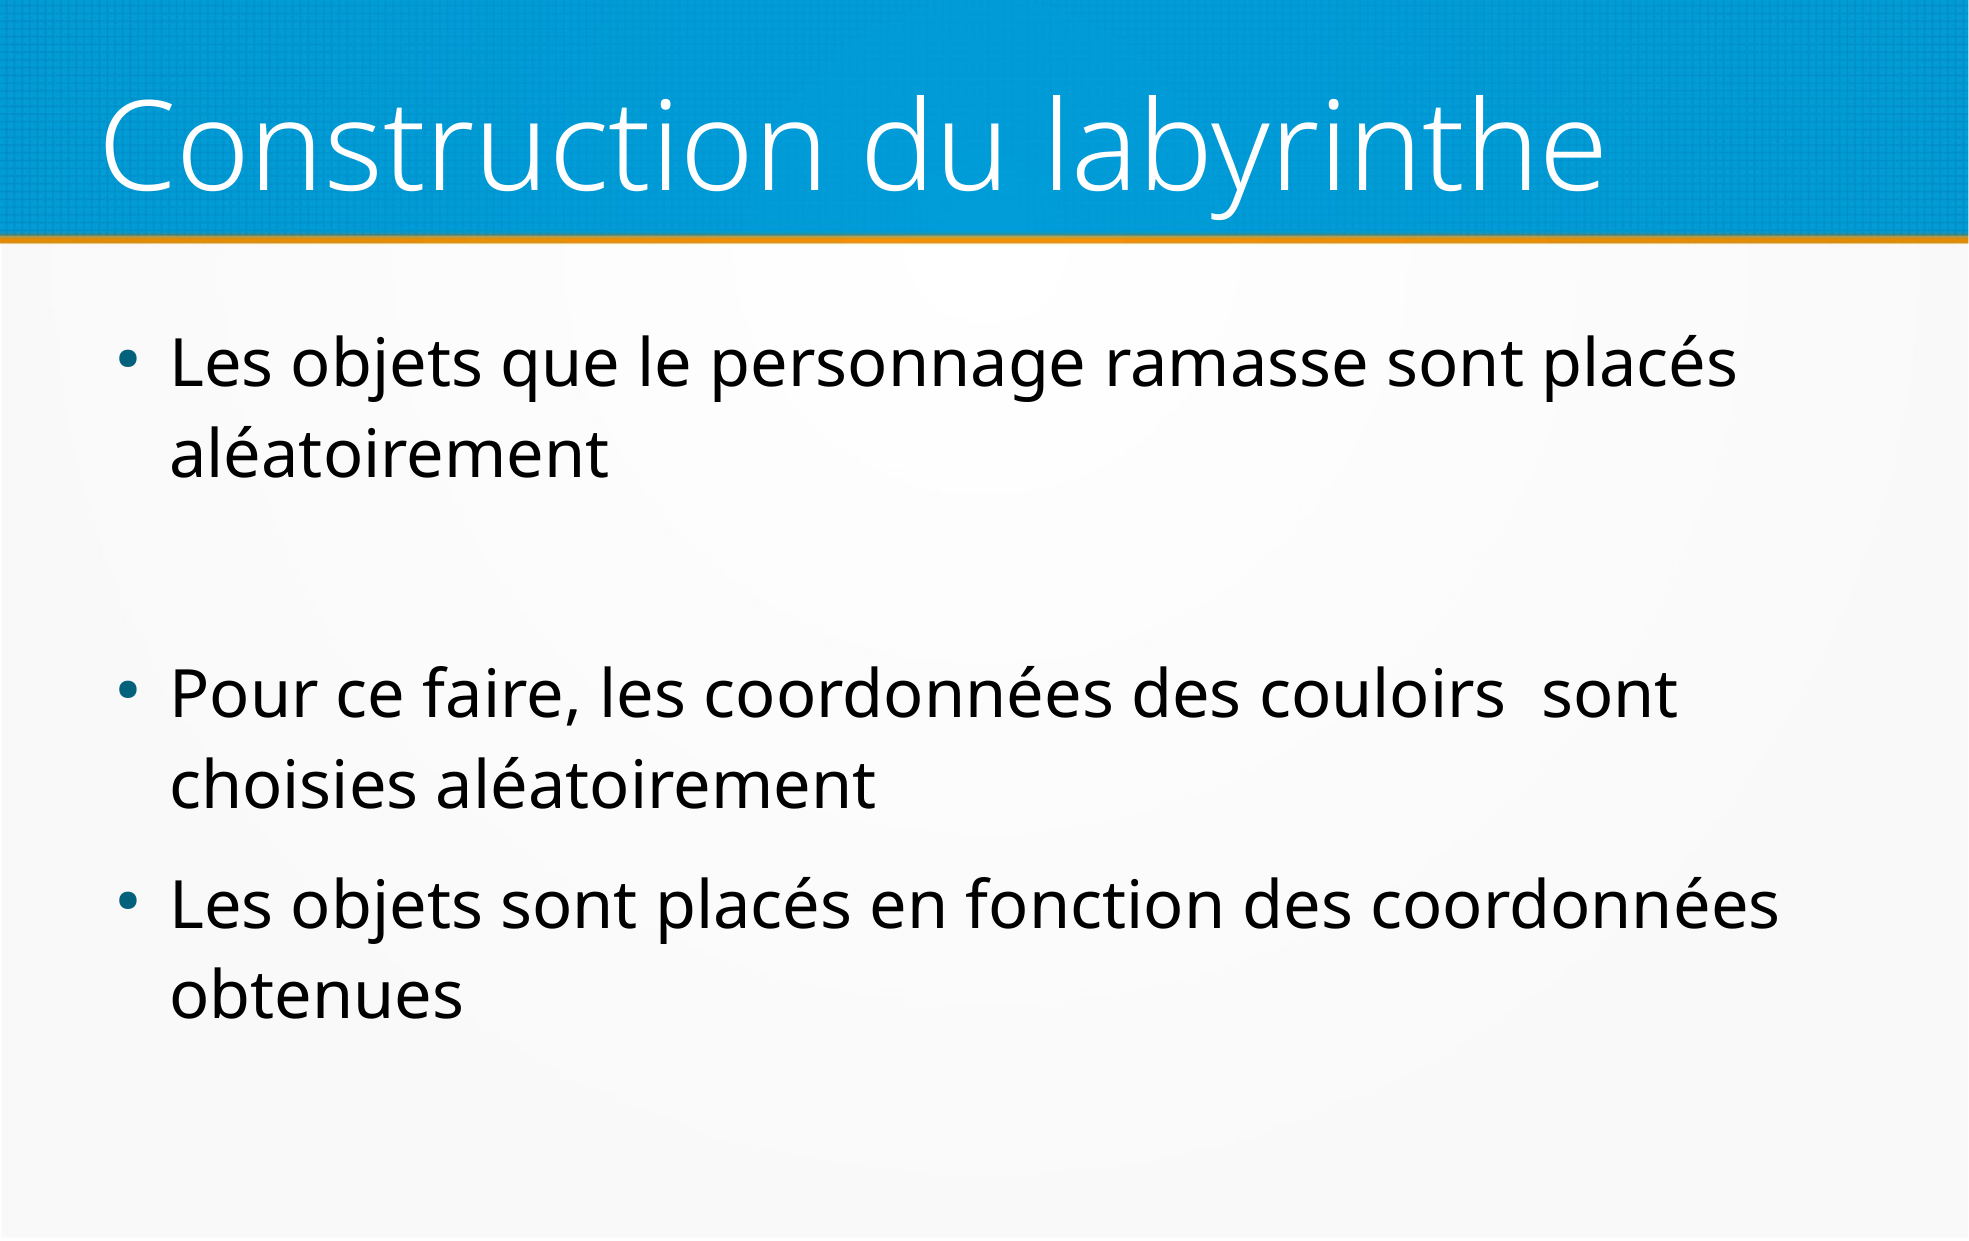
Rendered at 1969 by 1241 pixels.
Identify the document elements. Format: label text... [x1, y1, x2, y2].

picture [0, 233, 1969, 1241]
list Les objets que le personnage ramasse sont placés aléatoirement Pour ce faire, les coordonnées des couloirs sont choisies aléatoirement Les objets sont placés en fonction des coordonnées obtenues [98, 315, 1861, 1081]
title Construction du labyrinthe [98, 19, 1870, 227]
